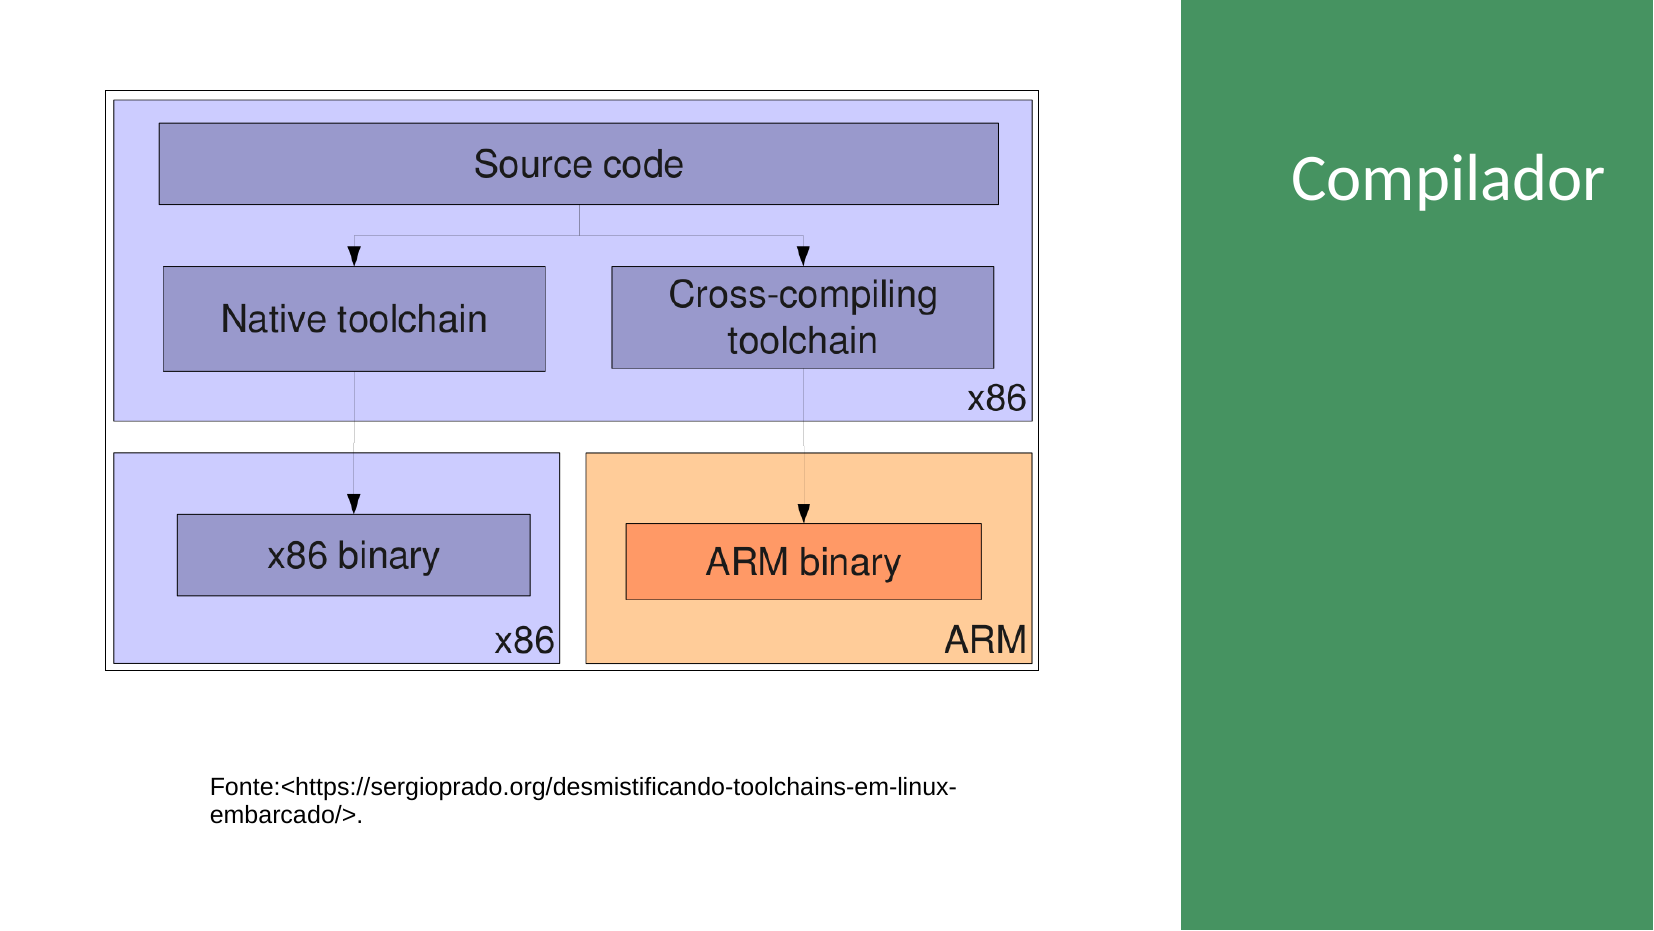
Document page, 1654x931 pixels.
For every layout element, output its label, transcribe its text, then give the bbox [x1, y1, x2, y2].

text_box Fonte:<https://sergioprado.org/desmistificando-toolchains-em-linux-embarcado/>. [195, 765, 1006, 871]
list Compilador [1206, 150, 1621, 826]
picture [105, 89, 1039, 671]
